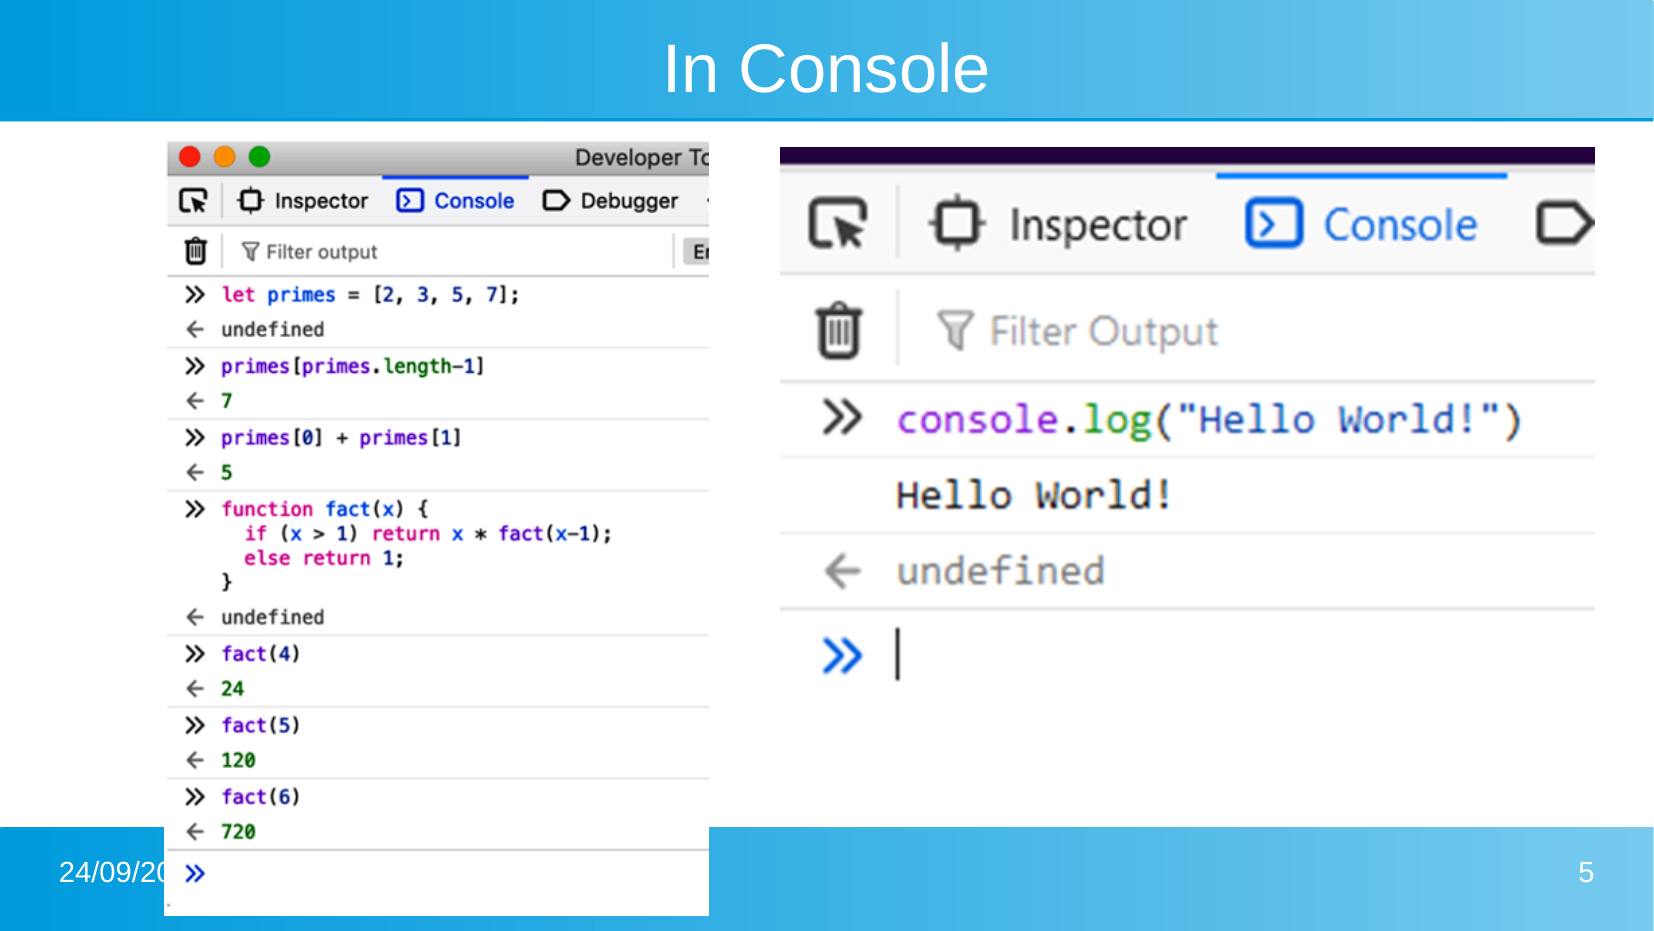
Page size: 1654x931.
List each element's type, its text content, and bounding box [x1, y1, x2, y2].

title In Console [59, 29, 1595, 108]
picture [780, 147, 1595, 717]
picture [164, 135, 709, 916]
